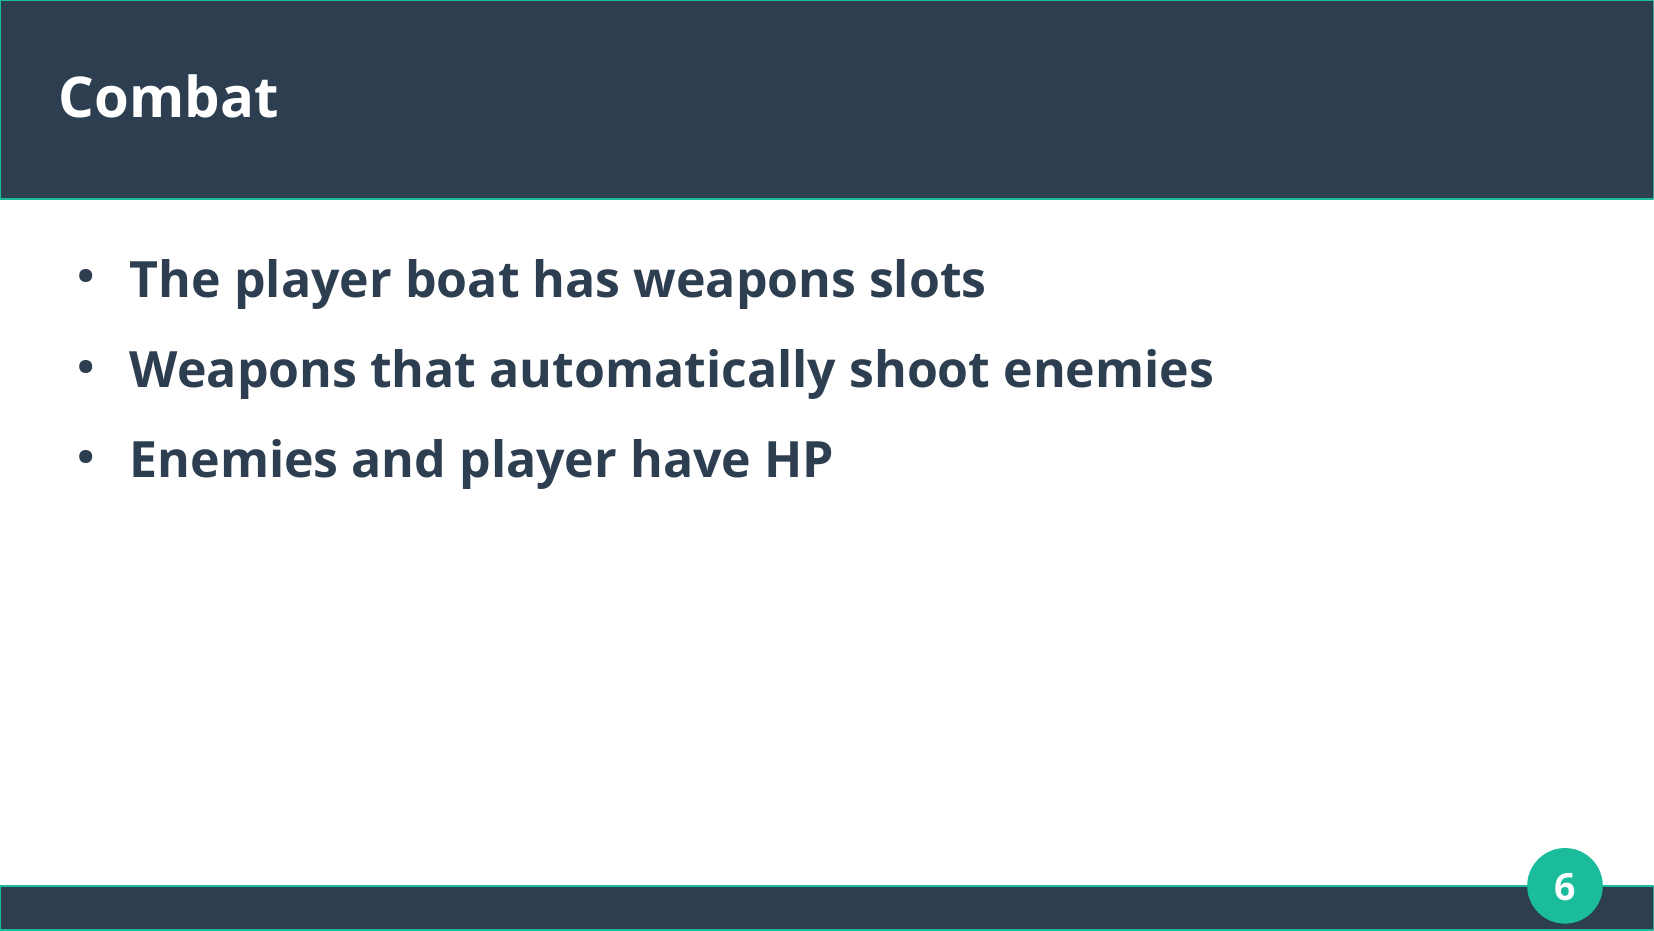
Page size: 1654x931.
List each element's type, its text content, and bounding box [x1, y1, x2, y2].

list The player boat has weapons slots Weapons that automatically shoot enemies Enemies and player have HP [59, 243, 1595, 864]
title Combat [59, 37, 1595, 155]
